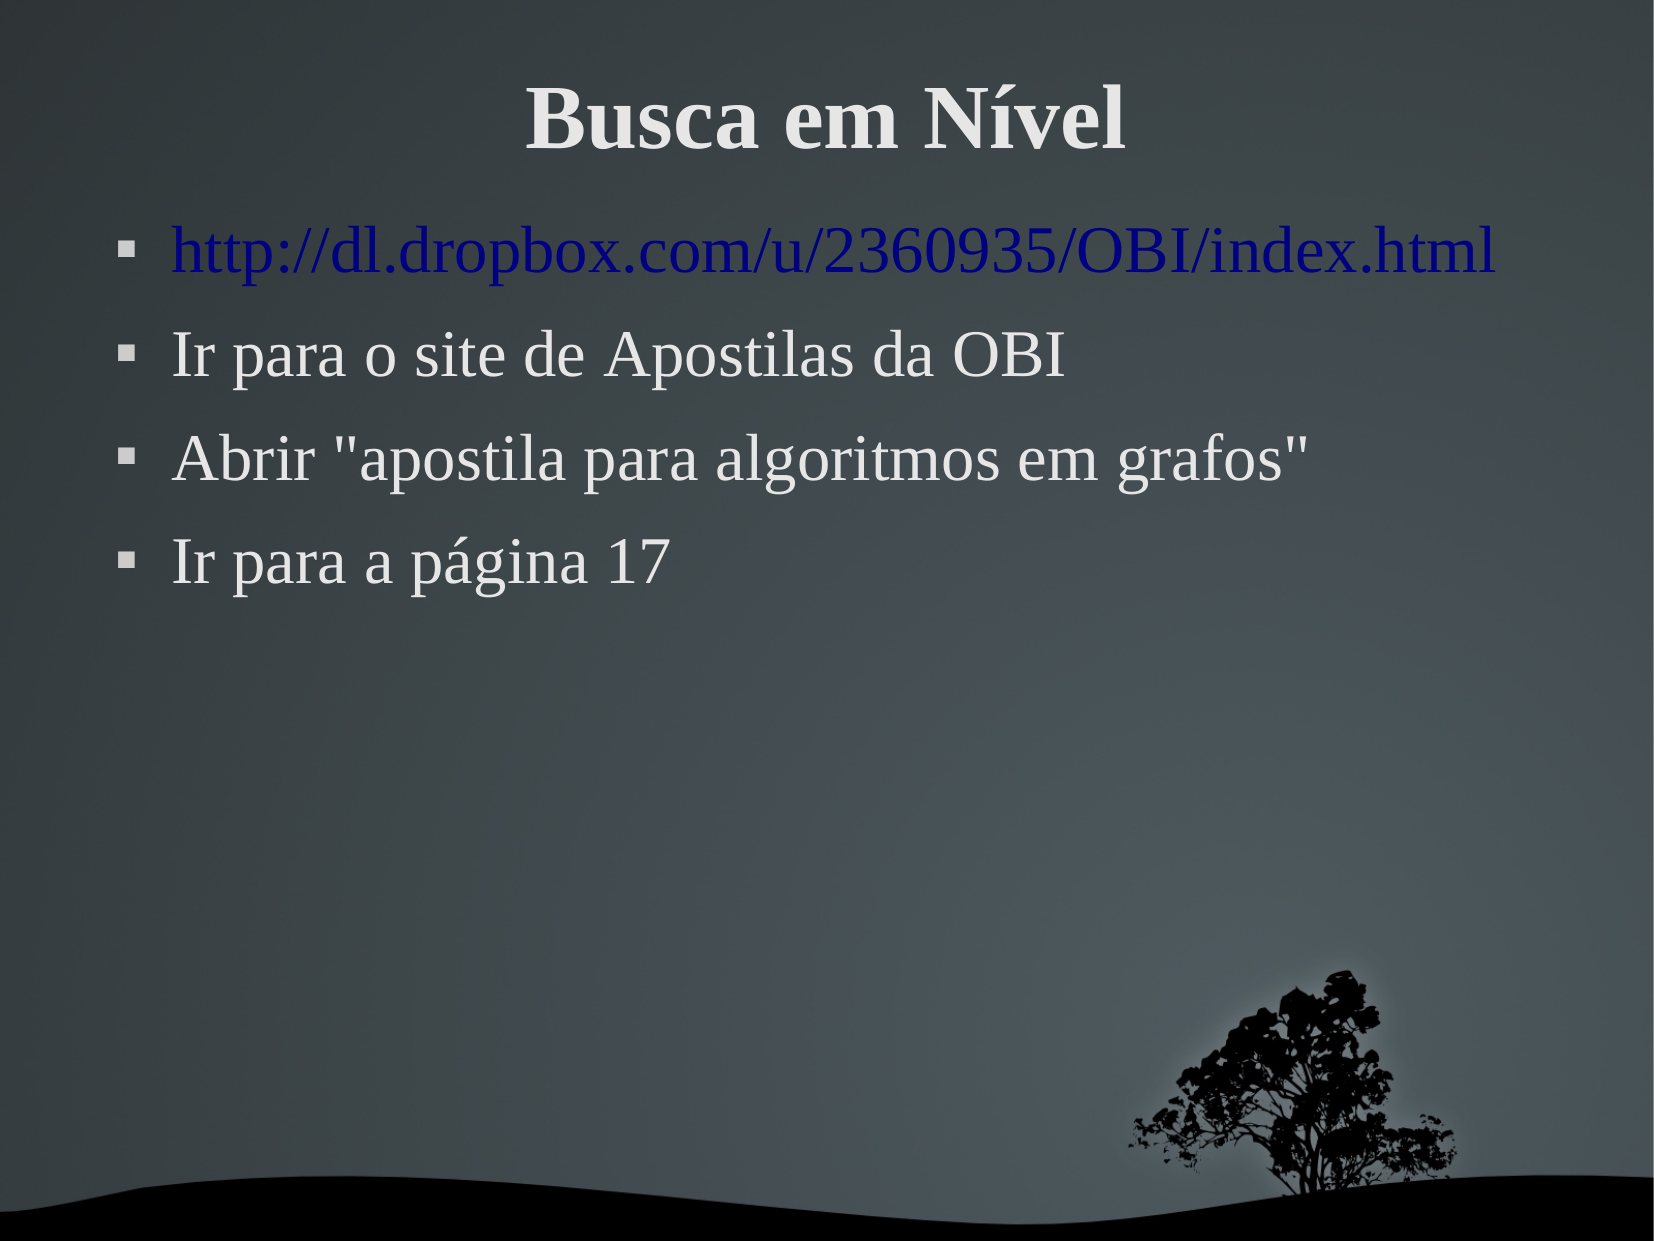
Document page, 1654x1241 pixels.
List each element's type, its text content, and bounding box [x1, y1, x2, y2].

title Busca em Nível [82, 13, 1571, 213]
list http://dl.dropbox.com/u/2360935/OBI/index.html Ir para o site de Apostilas da OBI Abrir "apostila para algoritmos em grafos" Ir para a página 17 [82, 213, 1571, 1032]
picture [0, 0, 1654, 1241]
